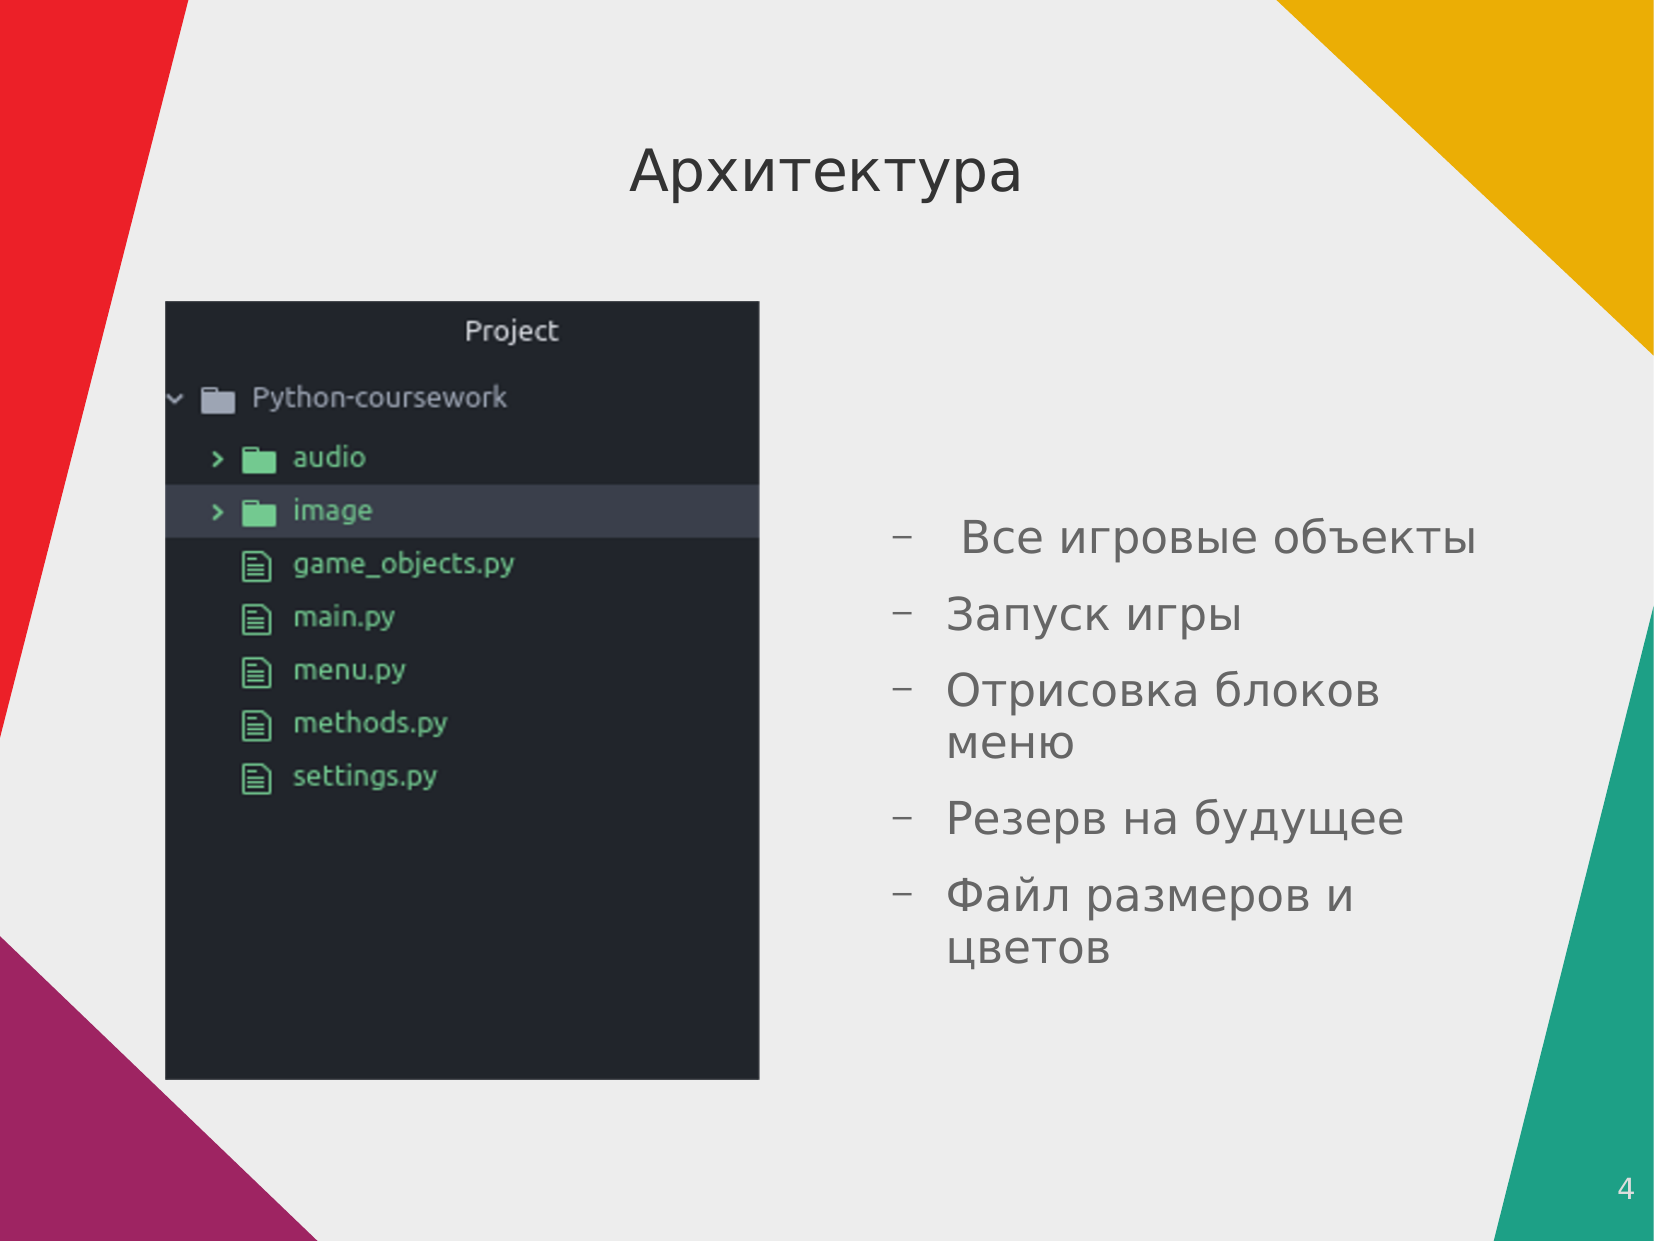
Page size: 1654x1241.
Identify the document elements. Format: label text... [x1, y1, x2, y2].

title Архитектура [114, 73, 1539, 271]
picture [165, 301, 760, 1081]
list Все игровые объекты Запуск игры Отрисовка блоков меню Резерв на будущее Файл размеров и цветов [805, 512, 1501, 976]
